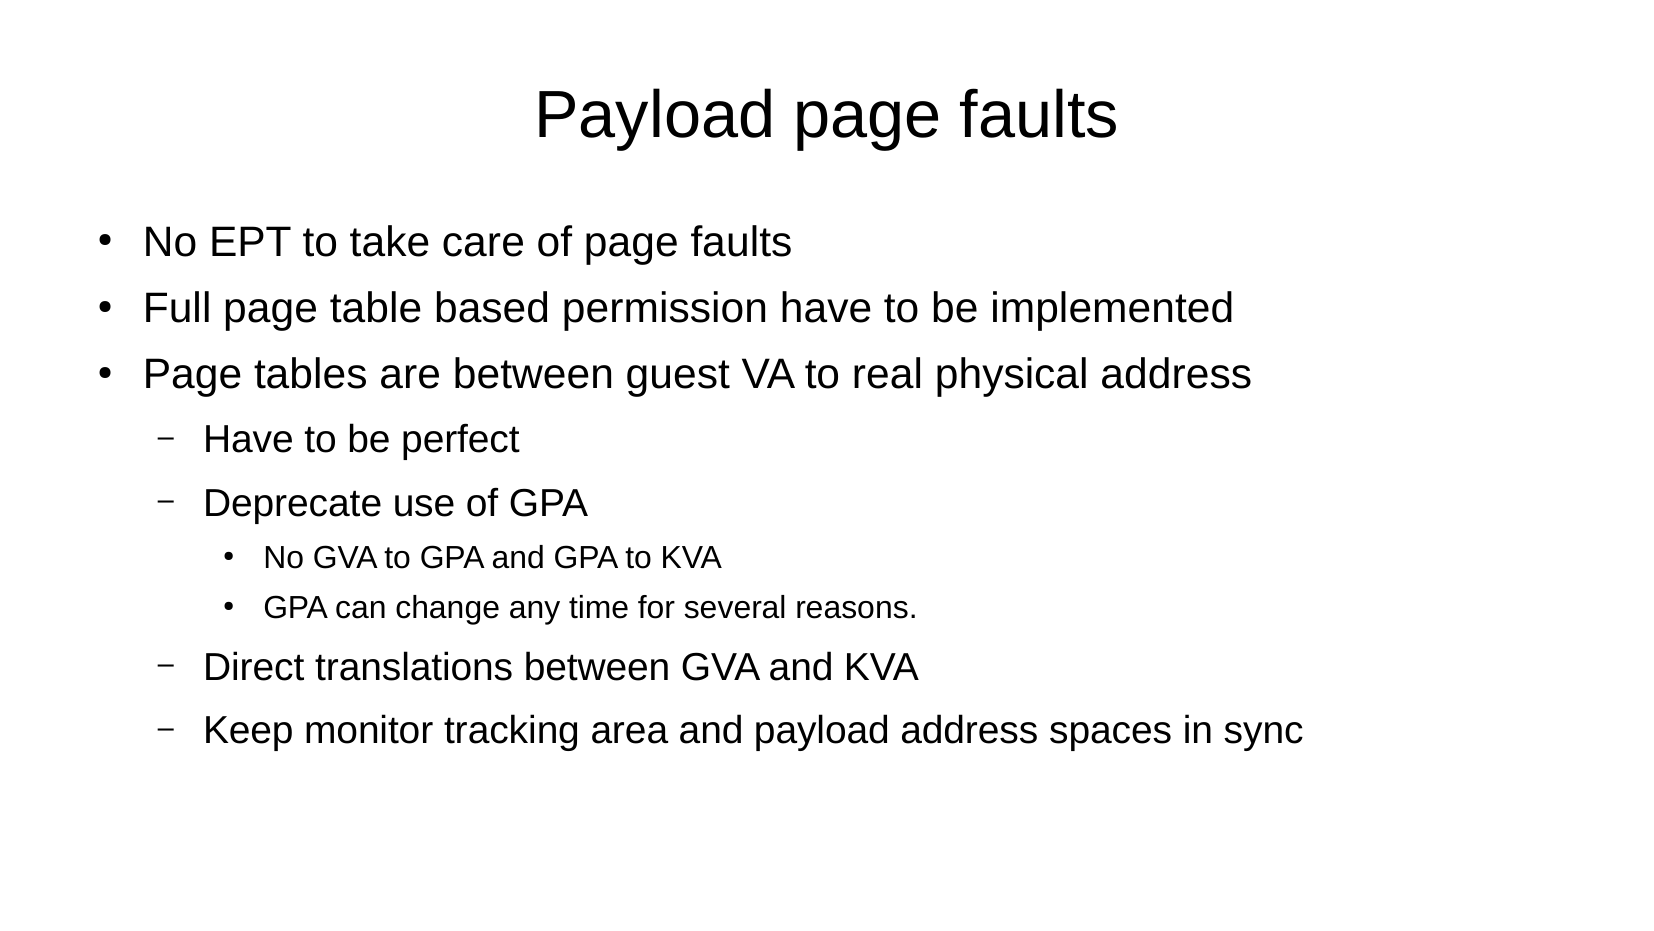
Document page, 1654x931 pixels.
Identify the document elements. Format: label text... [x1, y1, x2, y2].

list No EPT to take care of page faults Full page table based permission have to be implemented Page tables are between guest VA to real physical address Have to be perfect Deprecate use of GPA No GVA to GPA and GPA to KVA GPA can change any time for several reasons. Direct translations between GVA and KVA Keep monitor tracking area and payload address spaces in sync [82, 217, 1571, 758]
title Payload page faults [82, 37, 1571, 193]
